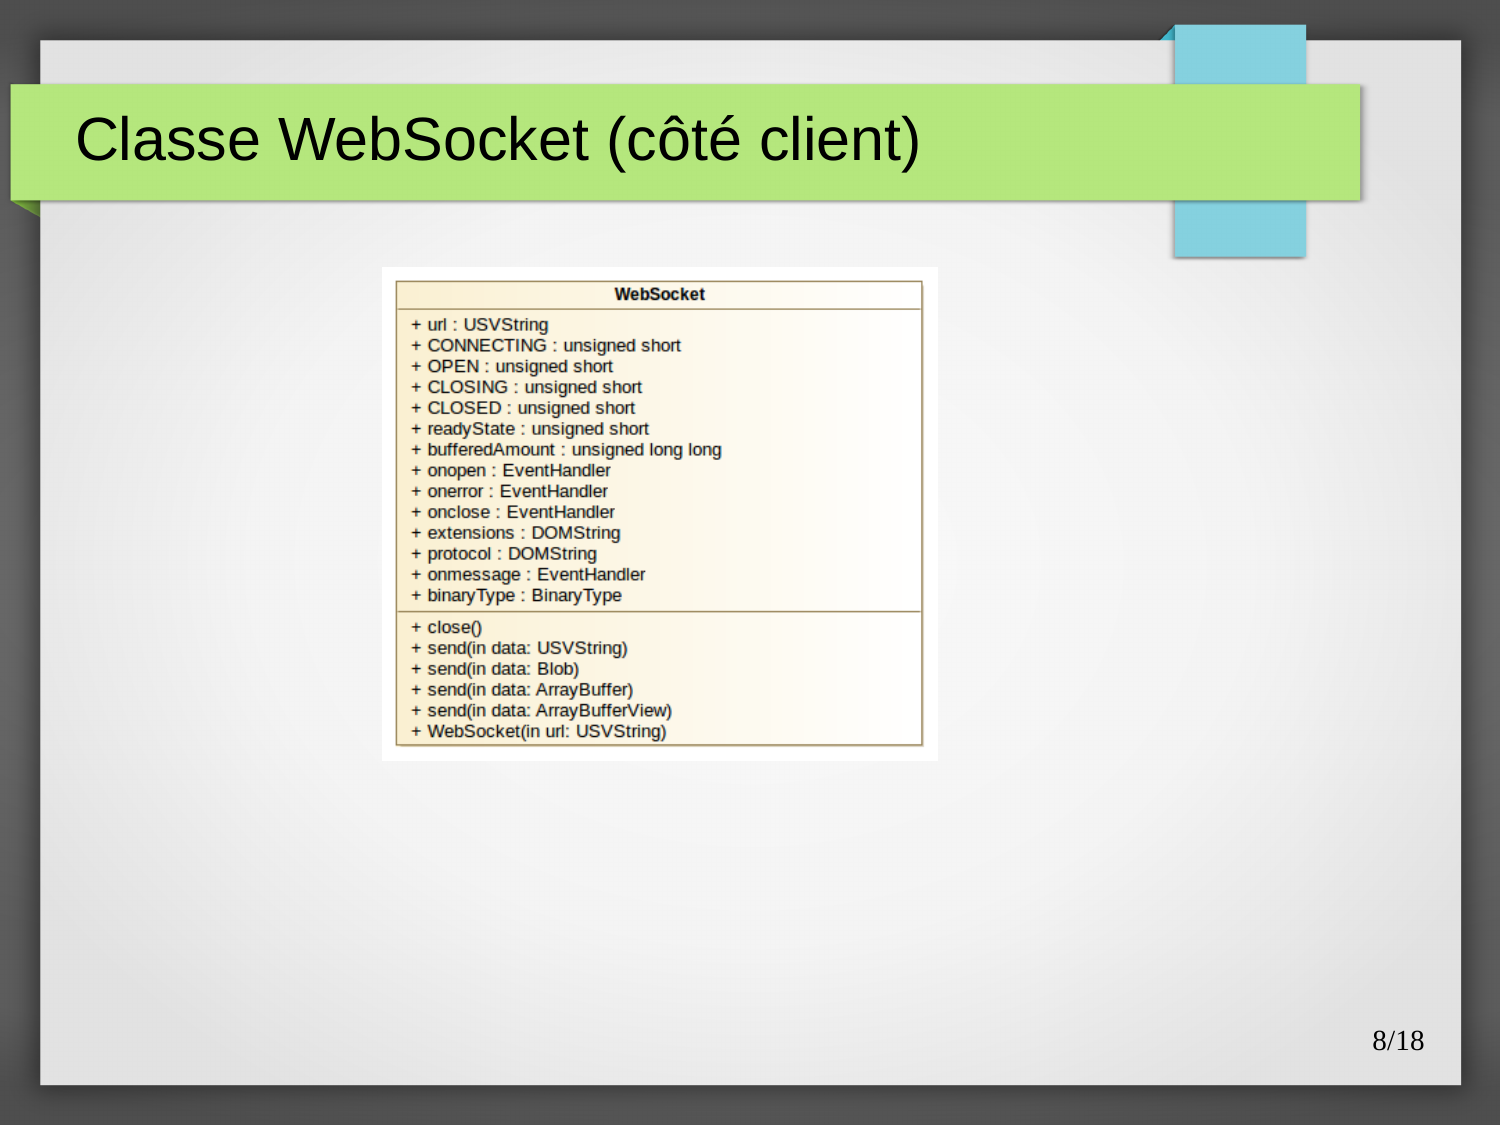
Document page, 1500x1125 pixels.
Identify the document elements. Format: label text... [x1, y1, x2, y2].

title Classe WebSocket (côté client) [75, 85, 1147, 193]
picture [0, 0, 1500, 1125]
